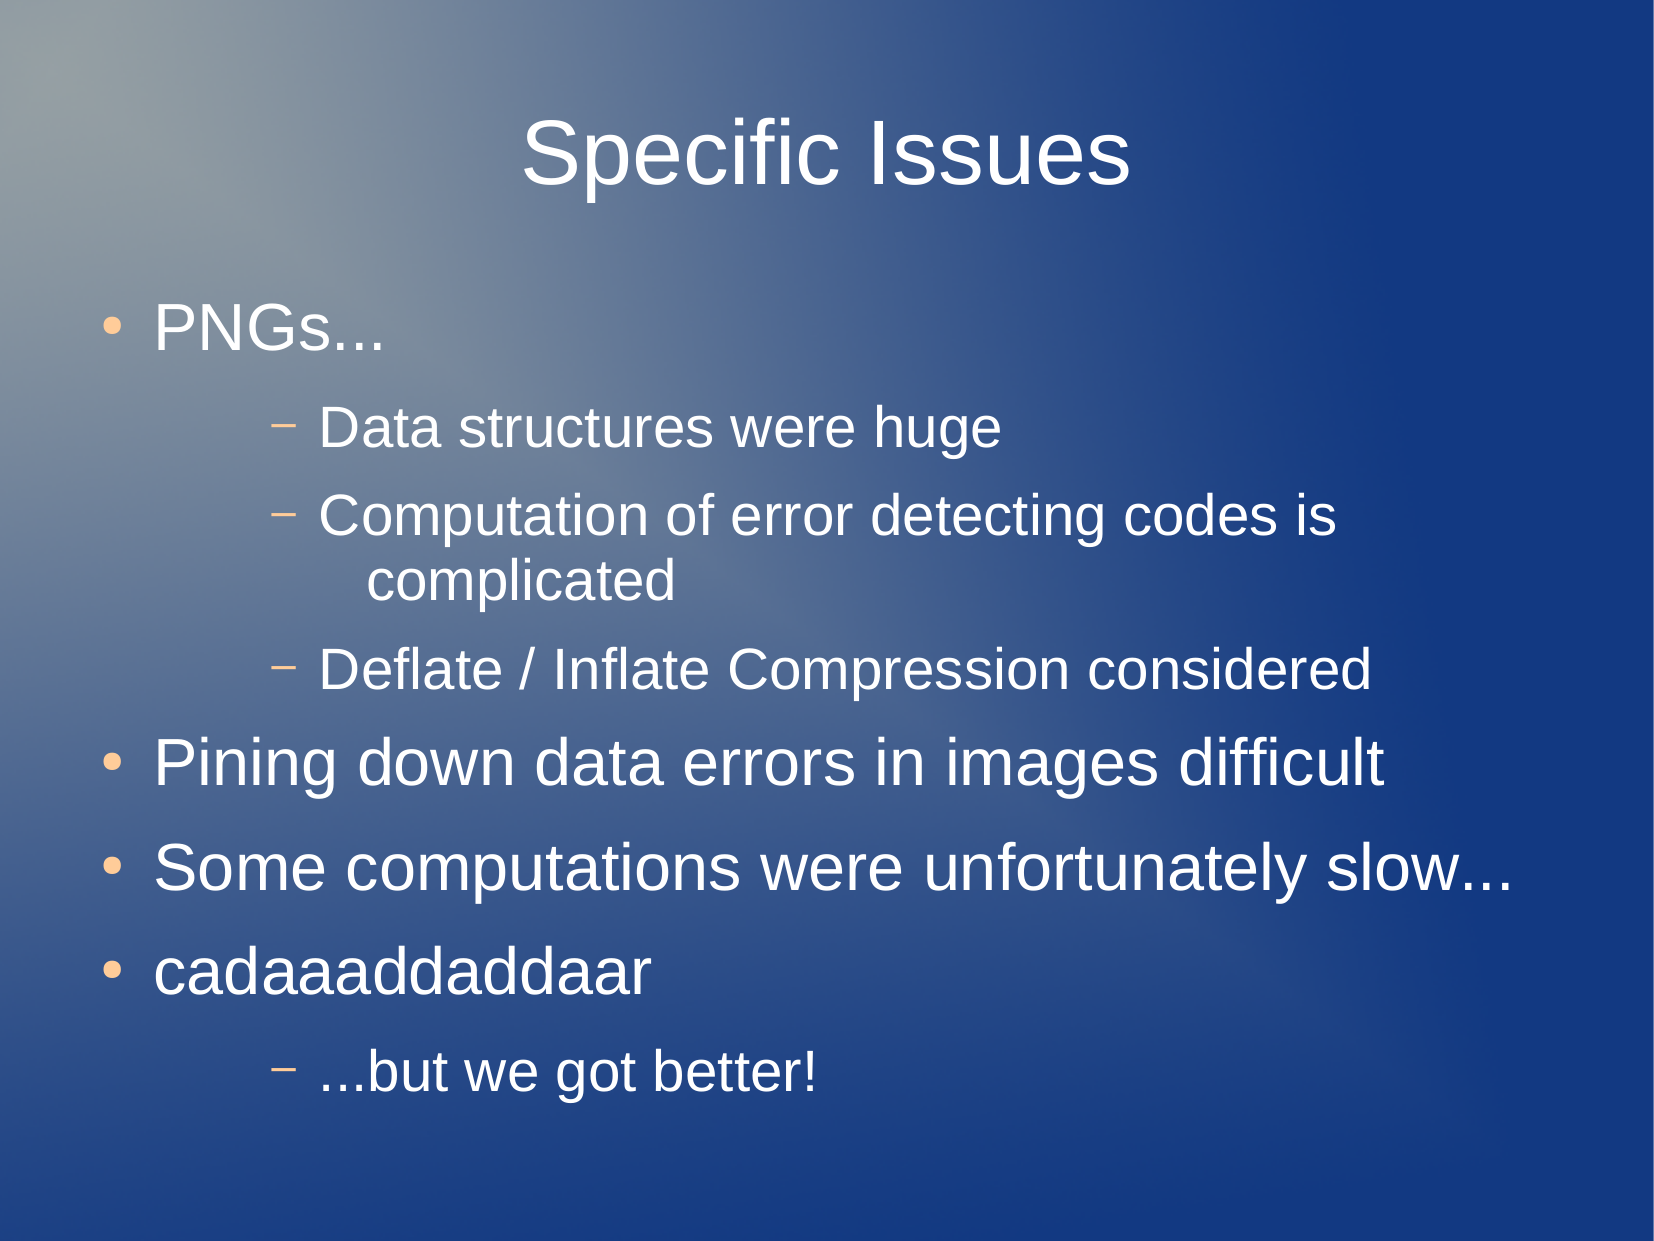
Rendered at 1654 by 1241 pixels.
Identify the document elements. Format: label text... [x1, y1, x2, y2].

title Specific Issues [82, 56, 1571, 250]
picture [0, 0, 1654, 1241]
list PNGs... Data structures were huge Computation of error detecting codes is complicated Deflate / Inflate Compression considered Pining down data errors in images difficult Some computations were unfortunately slow... cadaaaddaddaar ...but we got better! [82, 290, 1571, 1104]
